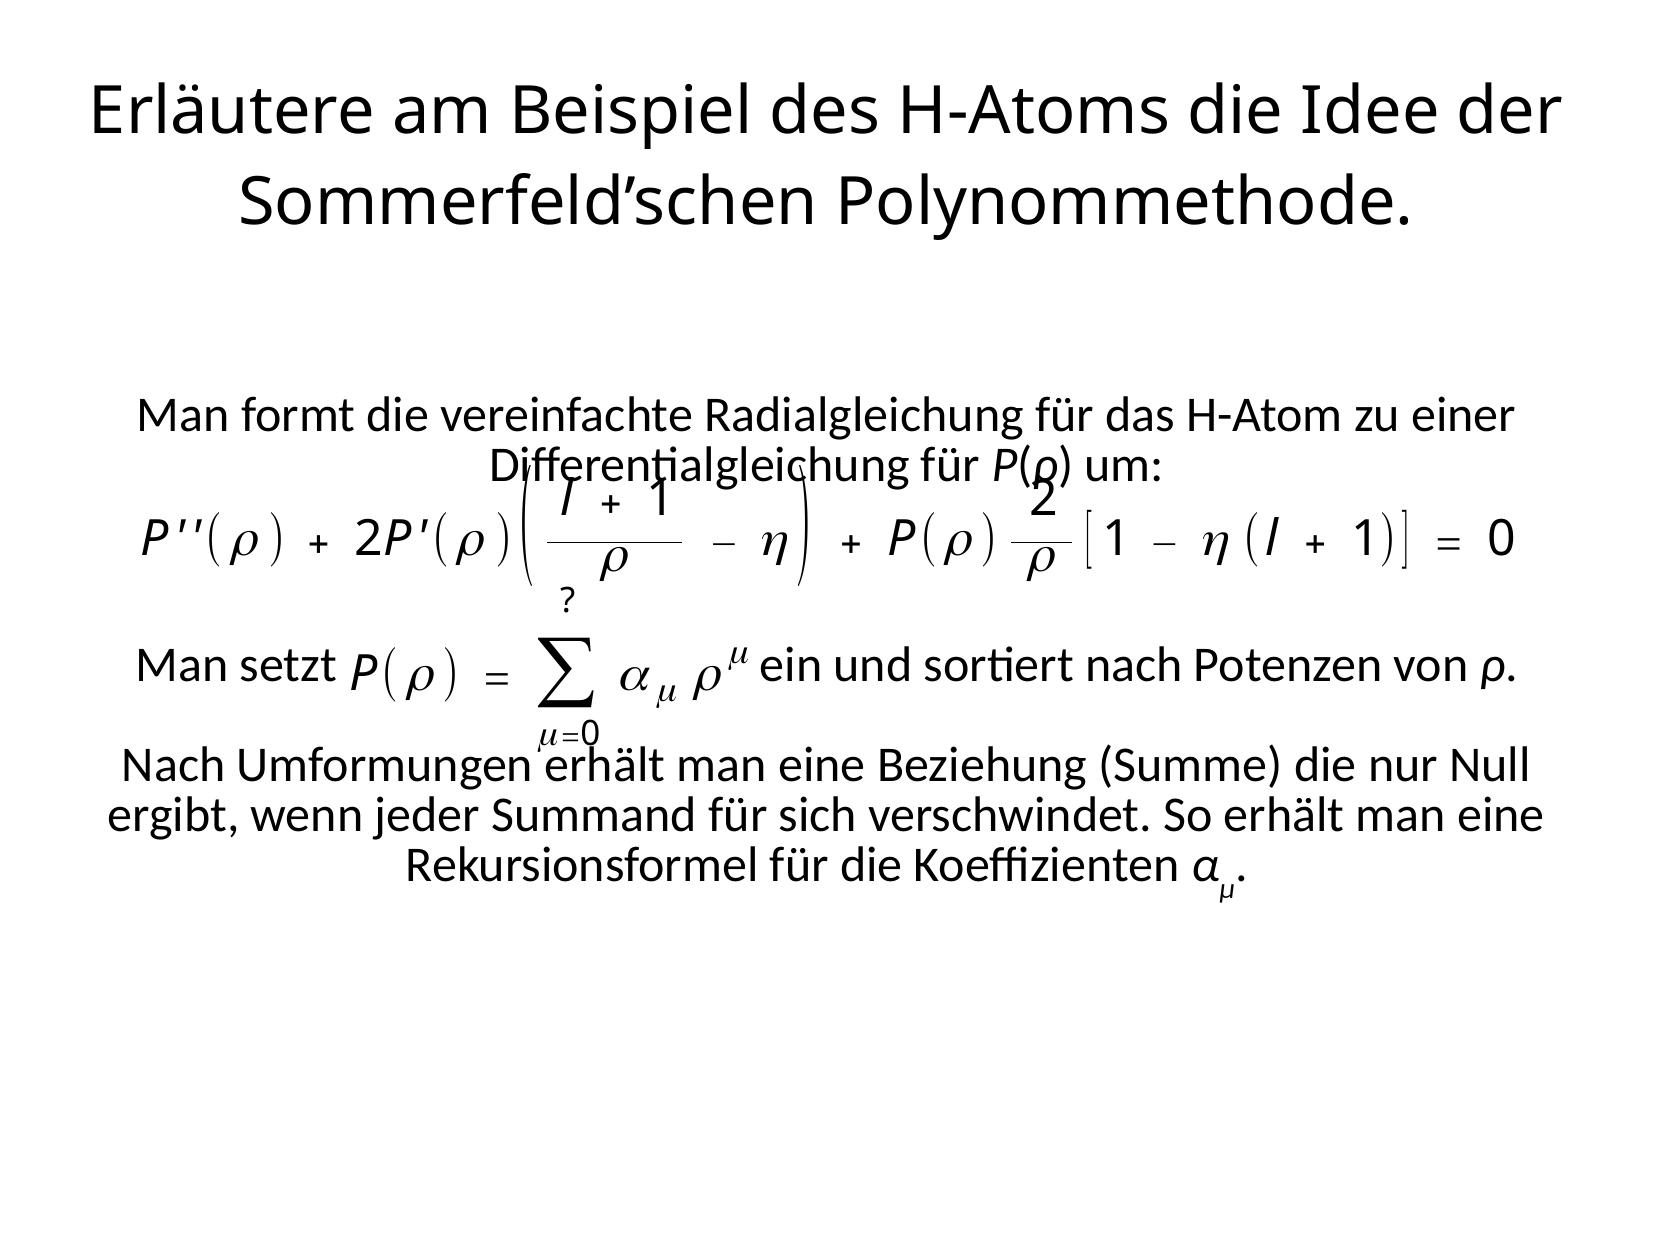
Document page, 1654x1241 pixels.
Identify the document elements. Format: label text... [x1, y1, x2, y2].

subtitle Man formt die vereinfachte Radialgleichung für das H-Atom zu einer Differentialgleichung für P(ρ) um: Man setzt ein und sortiert nach Potenzen von ρ. Nach Umformungen erhält man eine Beziehung (Summe) die nur Null ergibt, wenn jeder Summand für sich verschwindet. So erhält man eine Rekursionsformel für die Koeffizienten αμ. [82, 290, 1571, 1010]
title Erläutere am Beispiel des H-Atoms die Idee der Sommerfeld’schen Polynommethode. [82, 49, 1571, 257]
chart [134, 465, 1520, 756]
